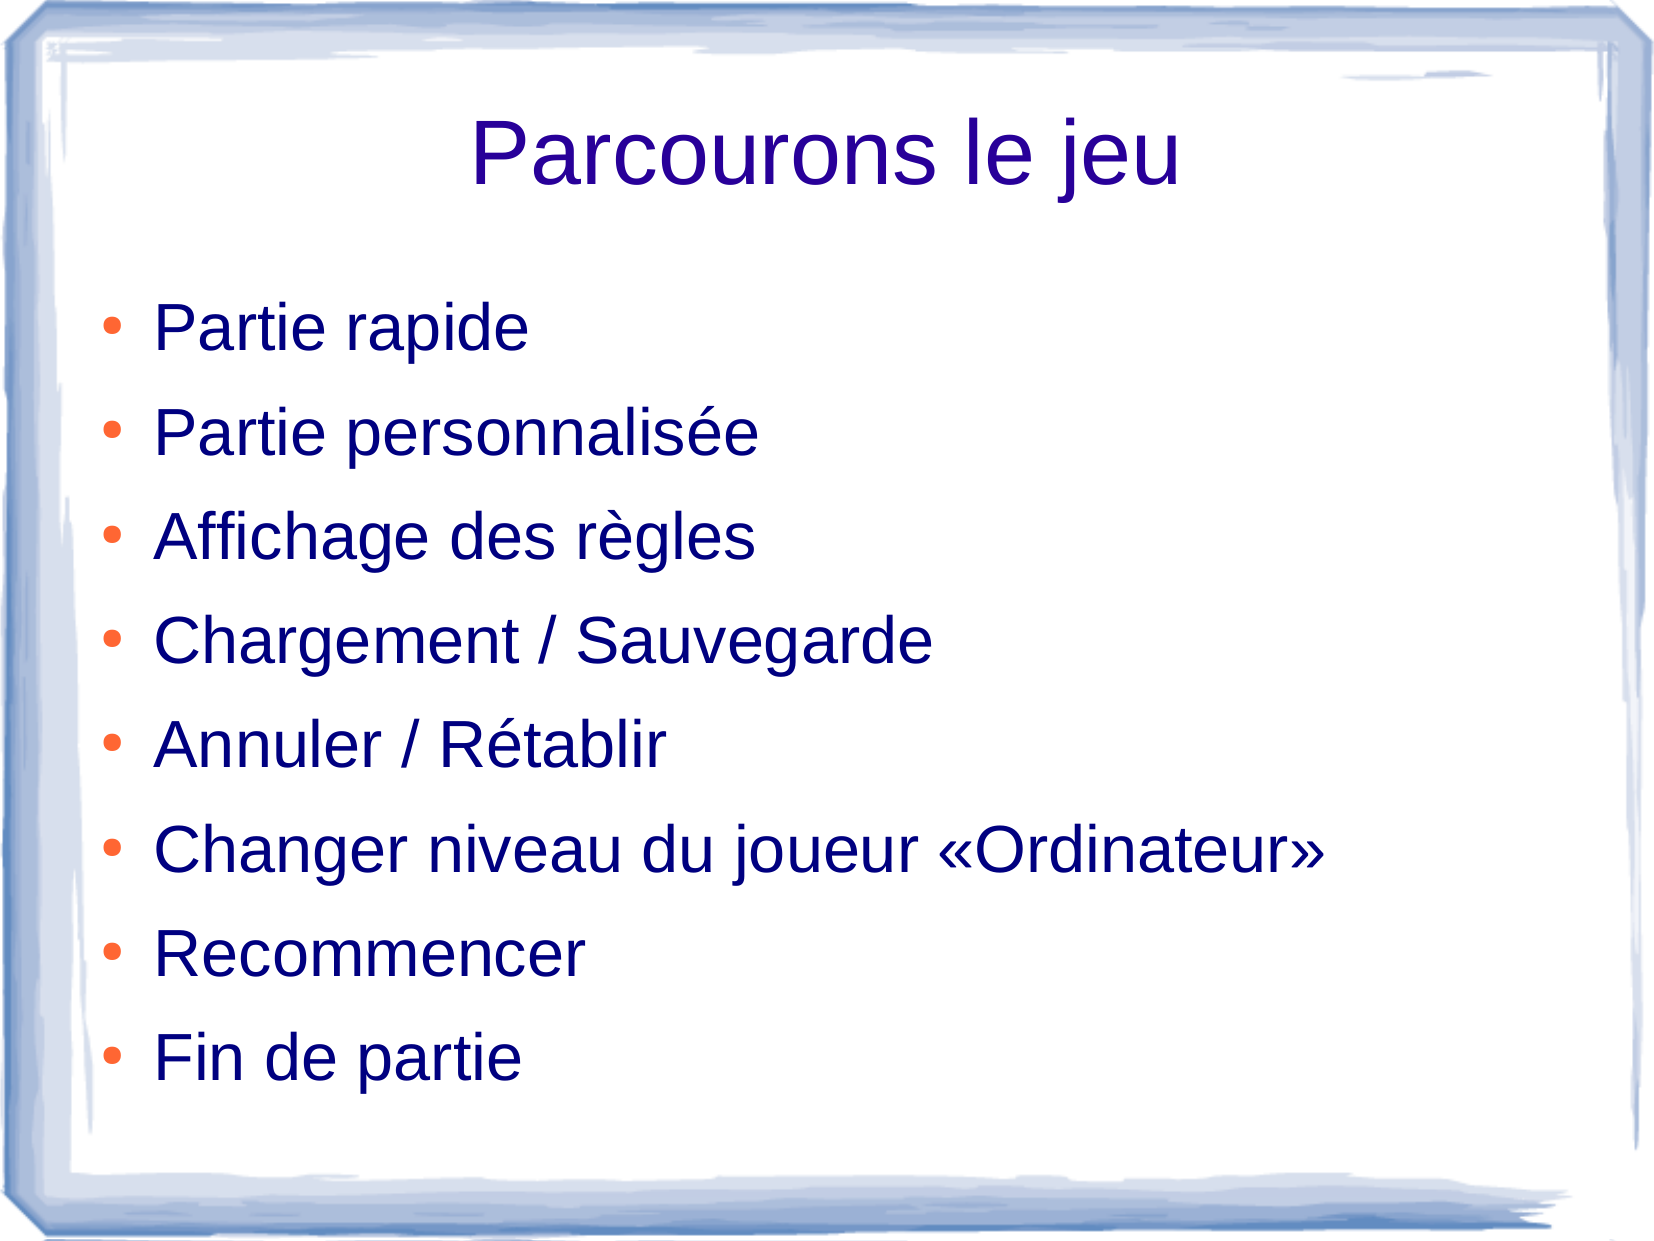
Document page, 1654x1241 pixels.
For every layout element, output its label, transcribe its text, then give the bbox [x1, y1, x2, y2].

list Partie rapide Partie personnalisée Affichage des règles Chargement / Sauvegarde Annuler / Rétablir Changer niveau du joueur «Ordinateur» Recommencer Fin de partie [82, 290, 1538, 1096]
title Parcourons le jeu [82, 49, 1571, 257]
picture [0, 0, 1654, 1241]
